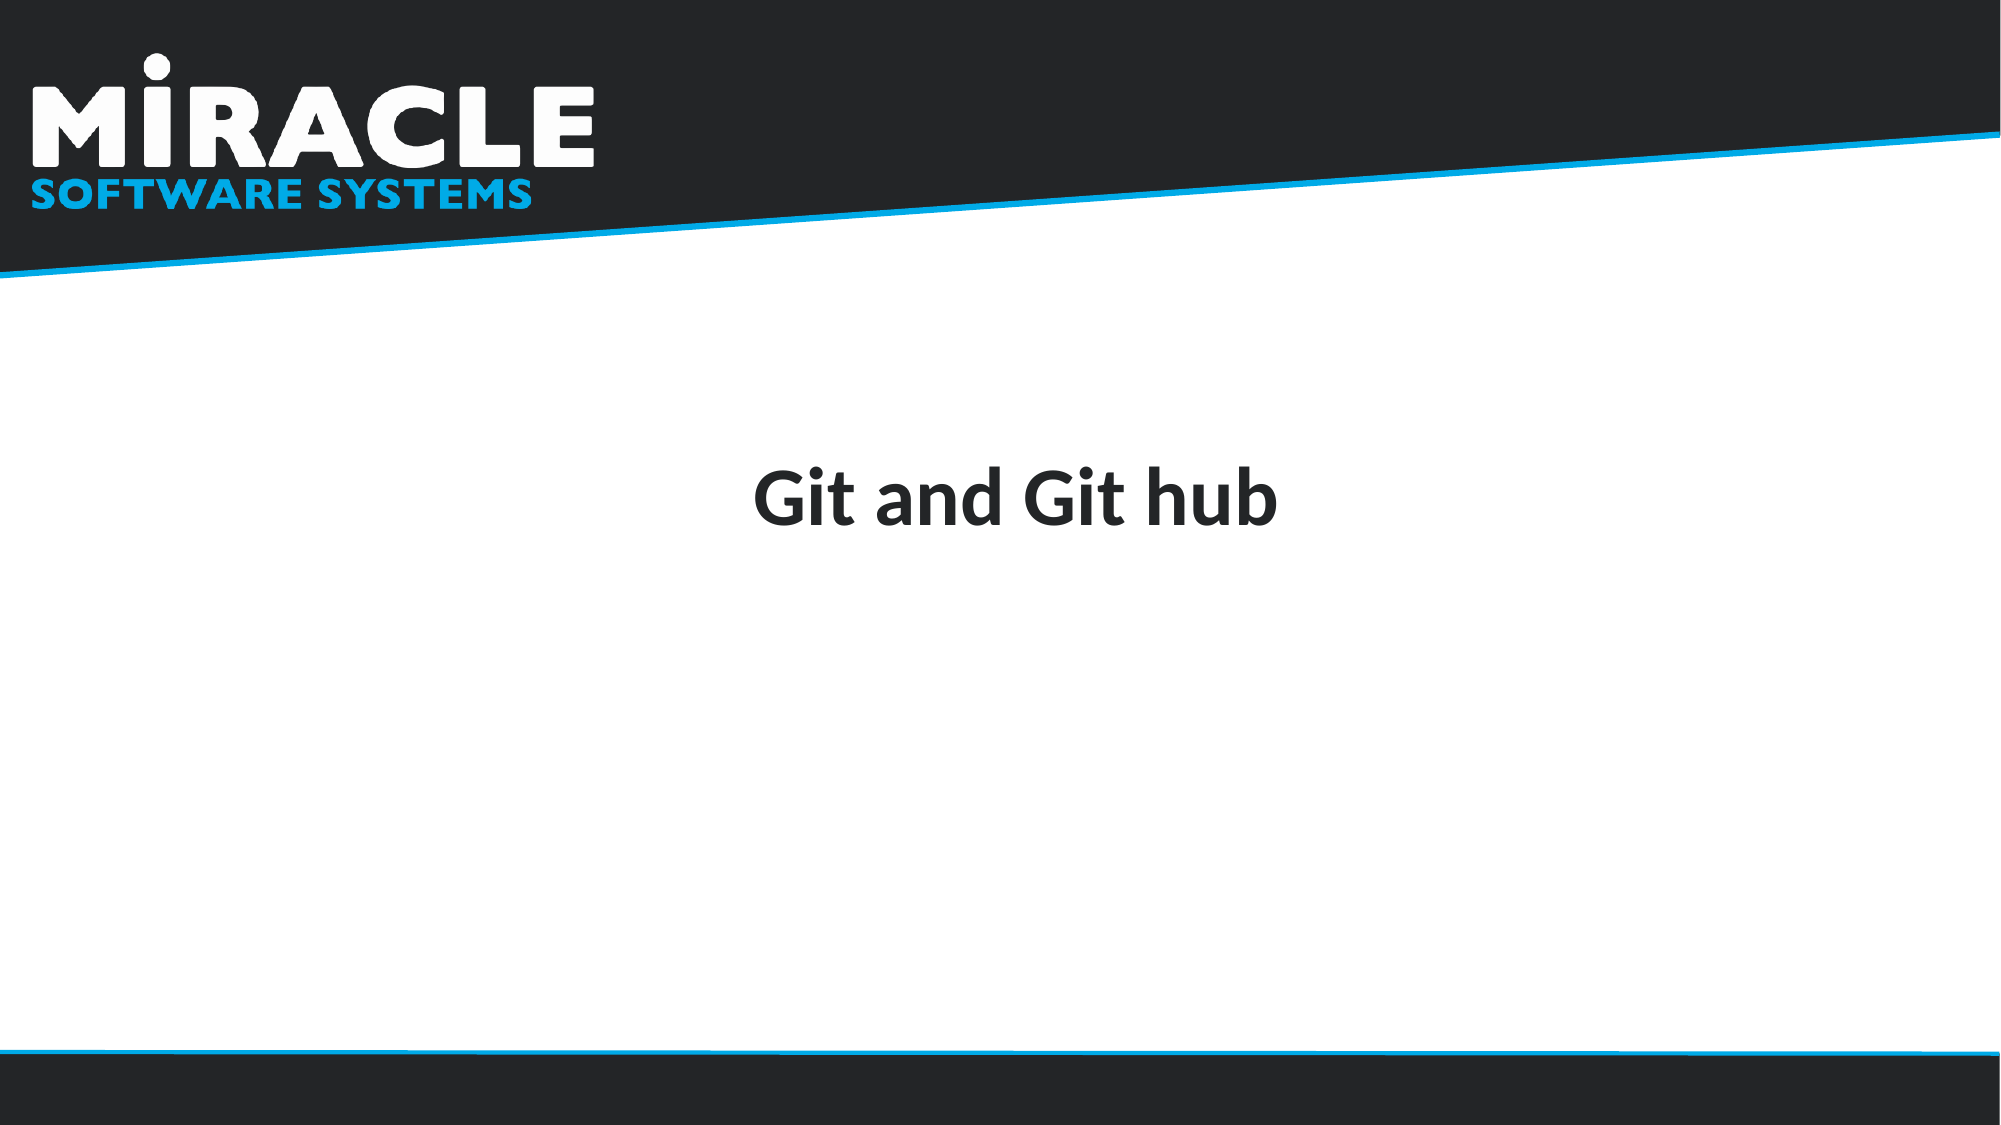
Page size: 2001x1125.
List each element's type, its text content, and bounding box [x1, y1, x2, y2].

text_box Git and Git hub [89, 434, 1943, 651]
